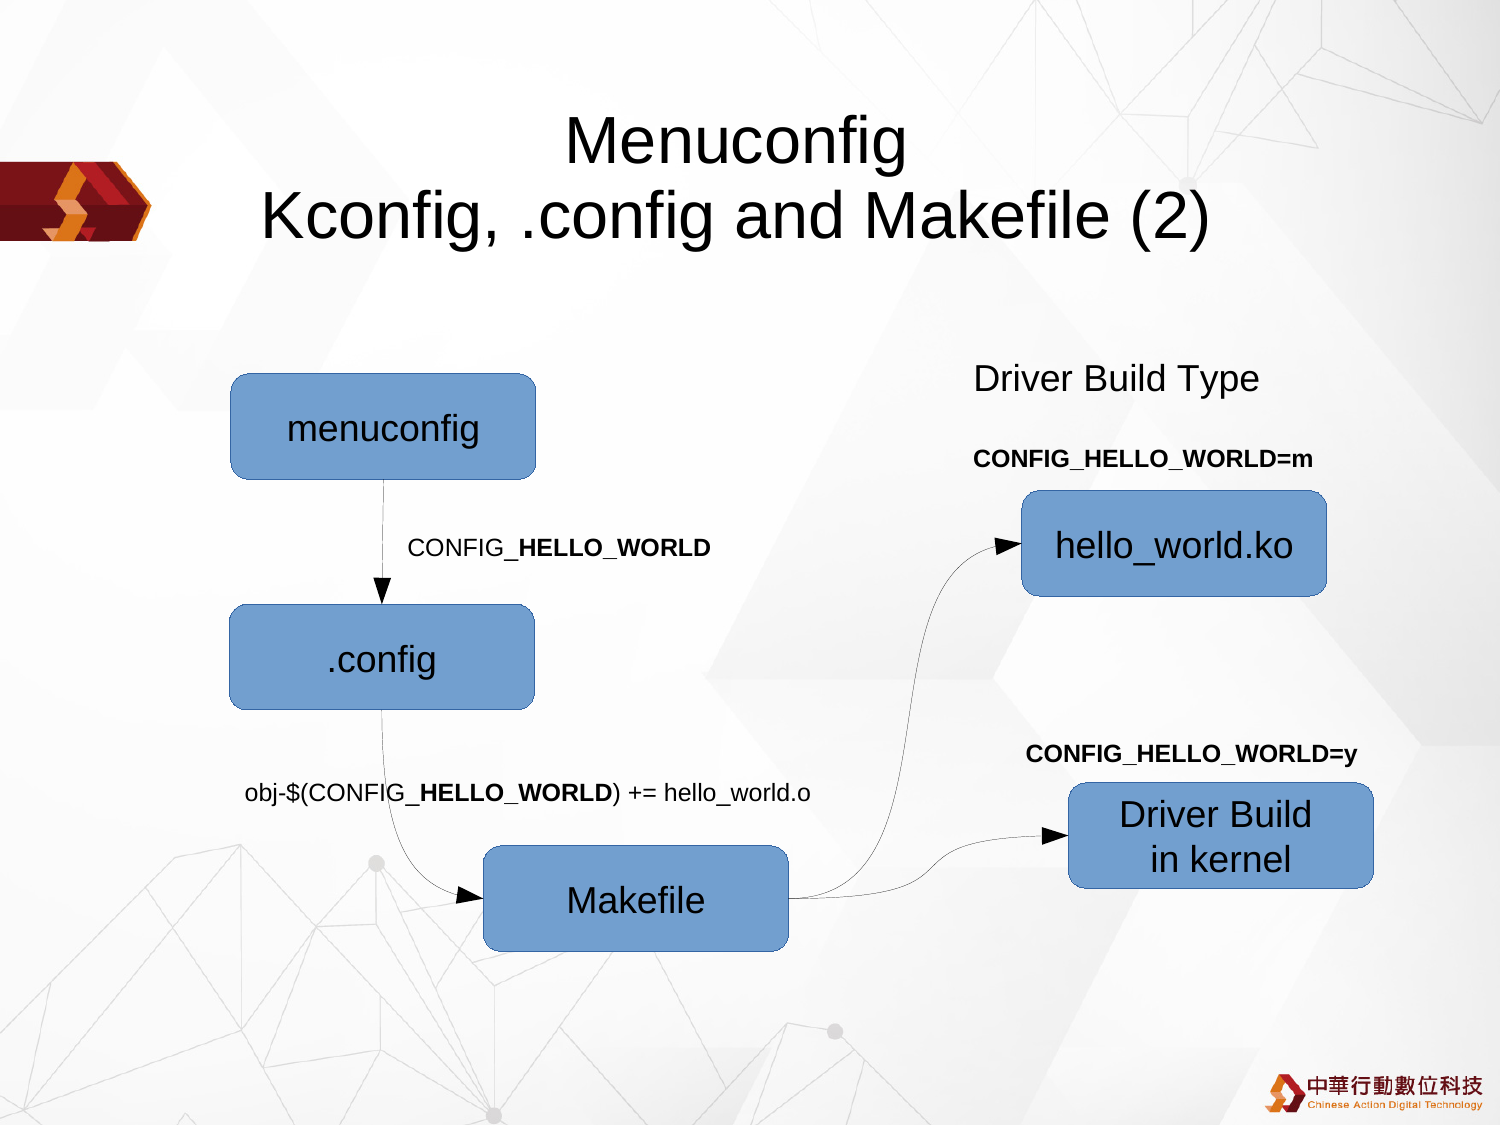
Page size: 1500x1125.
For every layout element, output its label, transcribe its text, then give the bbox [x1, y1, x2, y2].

text_box hello_world.ko [1021, 490, 1327, 597]
text_box menuconfig [230, 373, 536, 480]
picture [0, 0, 1500, 1125]
text_box CONFIG_HELLO_WORLD [392, 524, 743, 578]
text_box CONFIG_HELLO_WORLD=y [1010, 730, 1383, 776]
text_box .config [229, 604, 535, 710]
text_box Driver Build in kernel [1068, 782, 1374, 889]
text_box obj-$(CONFIG_HELLO_WORLD) += hello_world.o [229, 769, 870, 829]
text_box Makefile [483, 845, 789, 952]
title Menuconfig Kconfig, .config and Makefile (2) [107, 101, 1367, 255]
text_box Driver Build Type [958, 346, 1315, 418]
text_box CONFIG_HELLO_WORLD=m [958, 435, 1330, 480]
